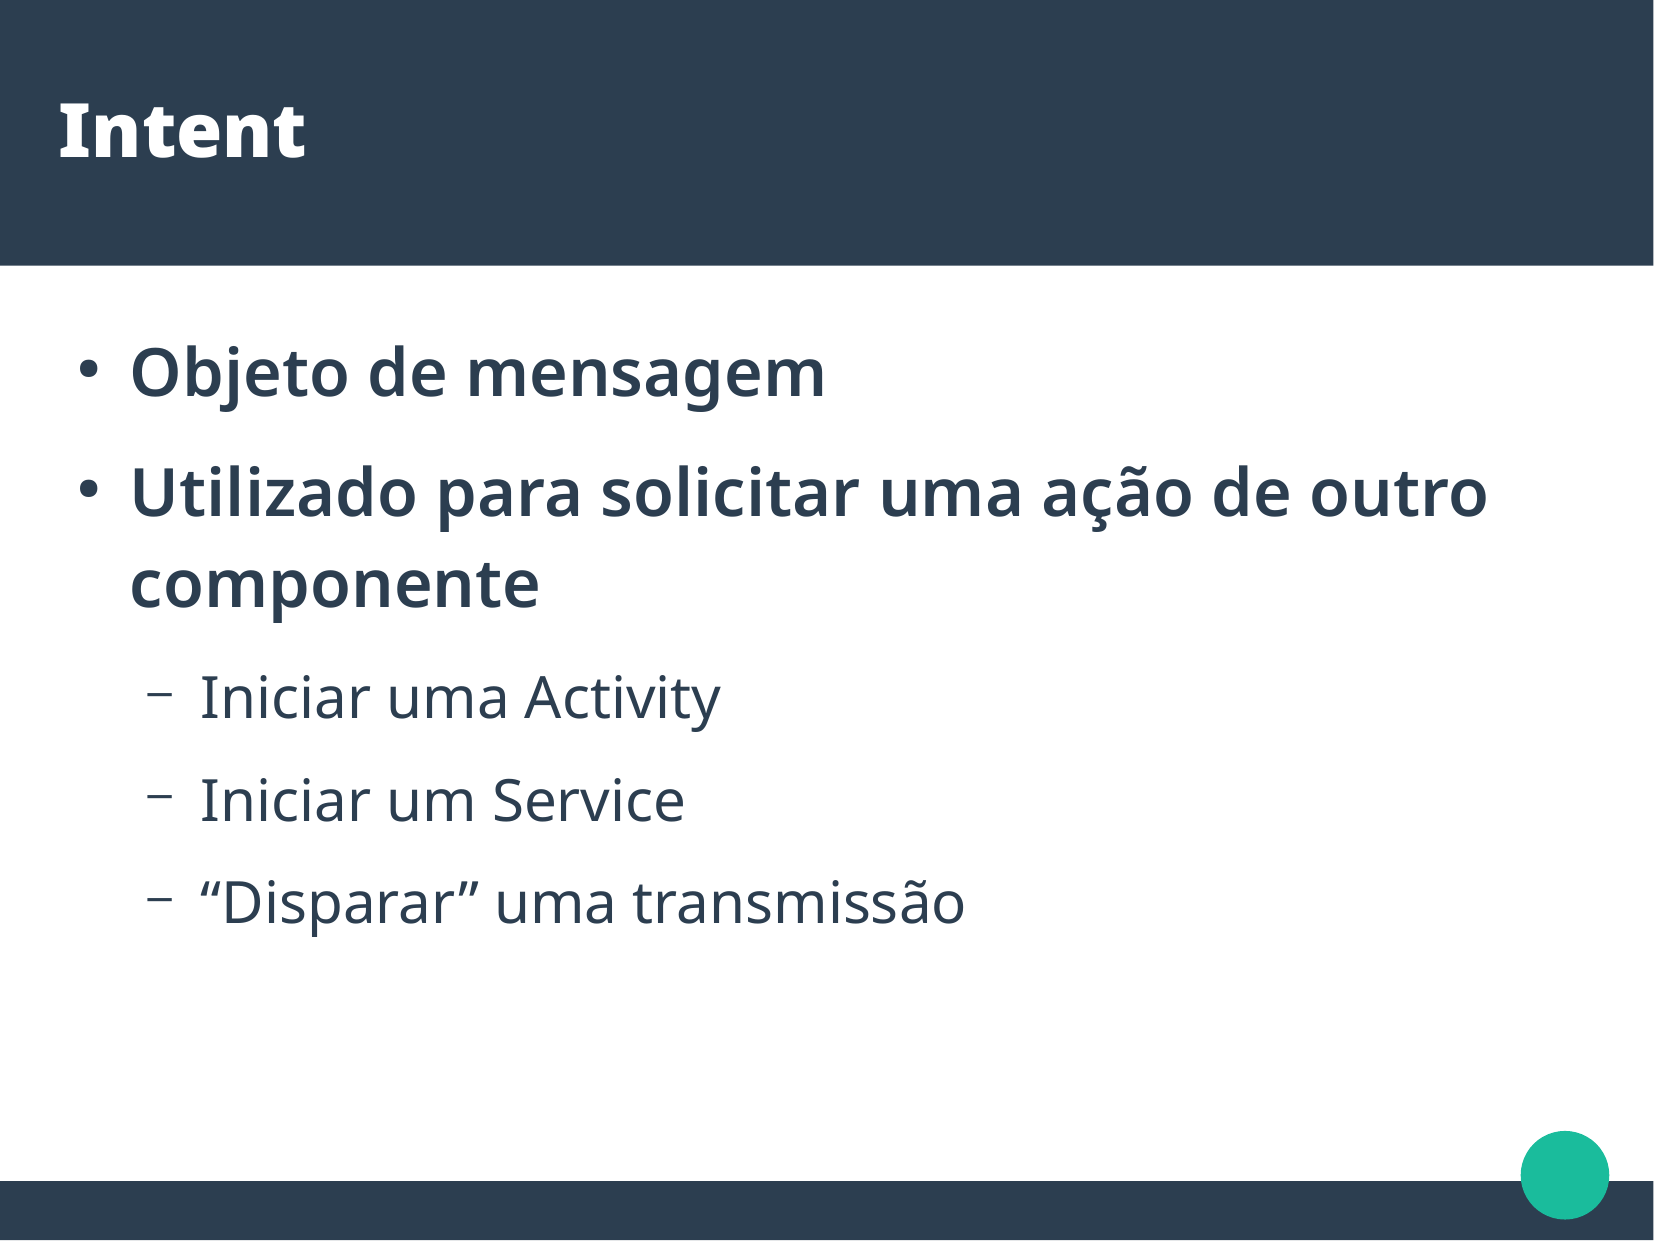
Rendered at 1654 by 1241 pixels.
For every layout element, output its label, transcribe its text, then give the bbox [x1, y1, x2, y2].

list Objeto de mensagem Utilizado para solicitar uma ação de outro componente Iniciar uma Activity Iniciar um Service “Disparar” uma transmissão [59, 324, 1595, 1152]
title Intent [59, 49, 1595, 207]
